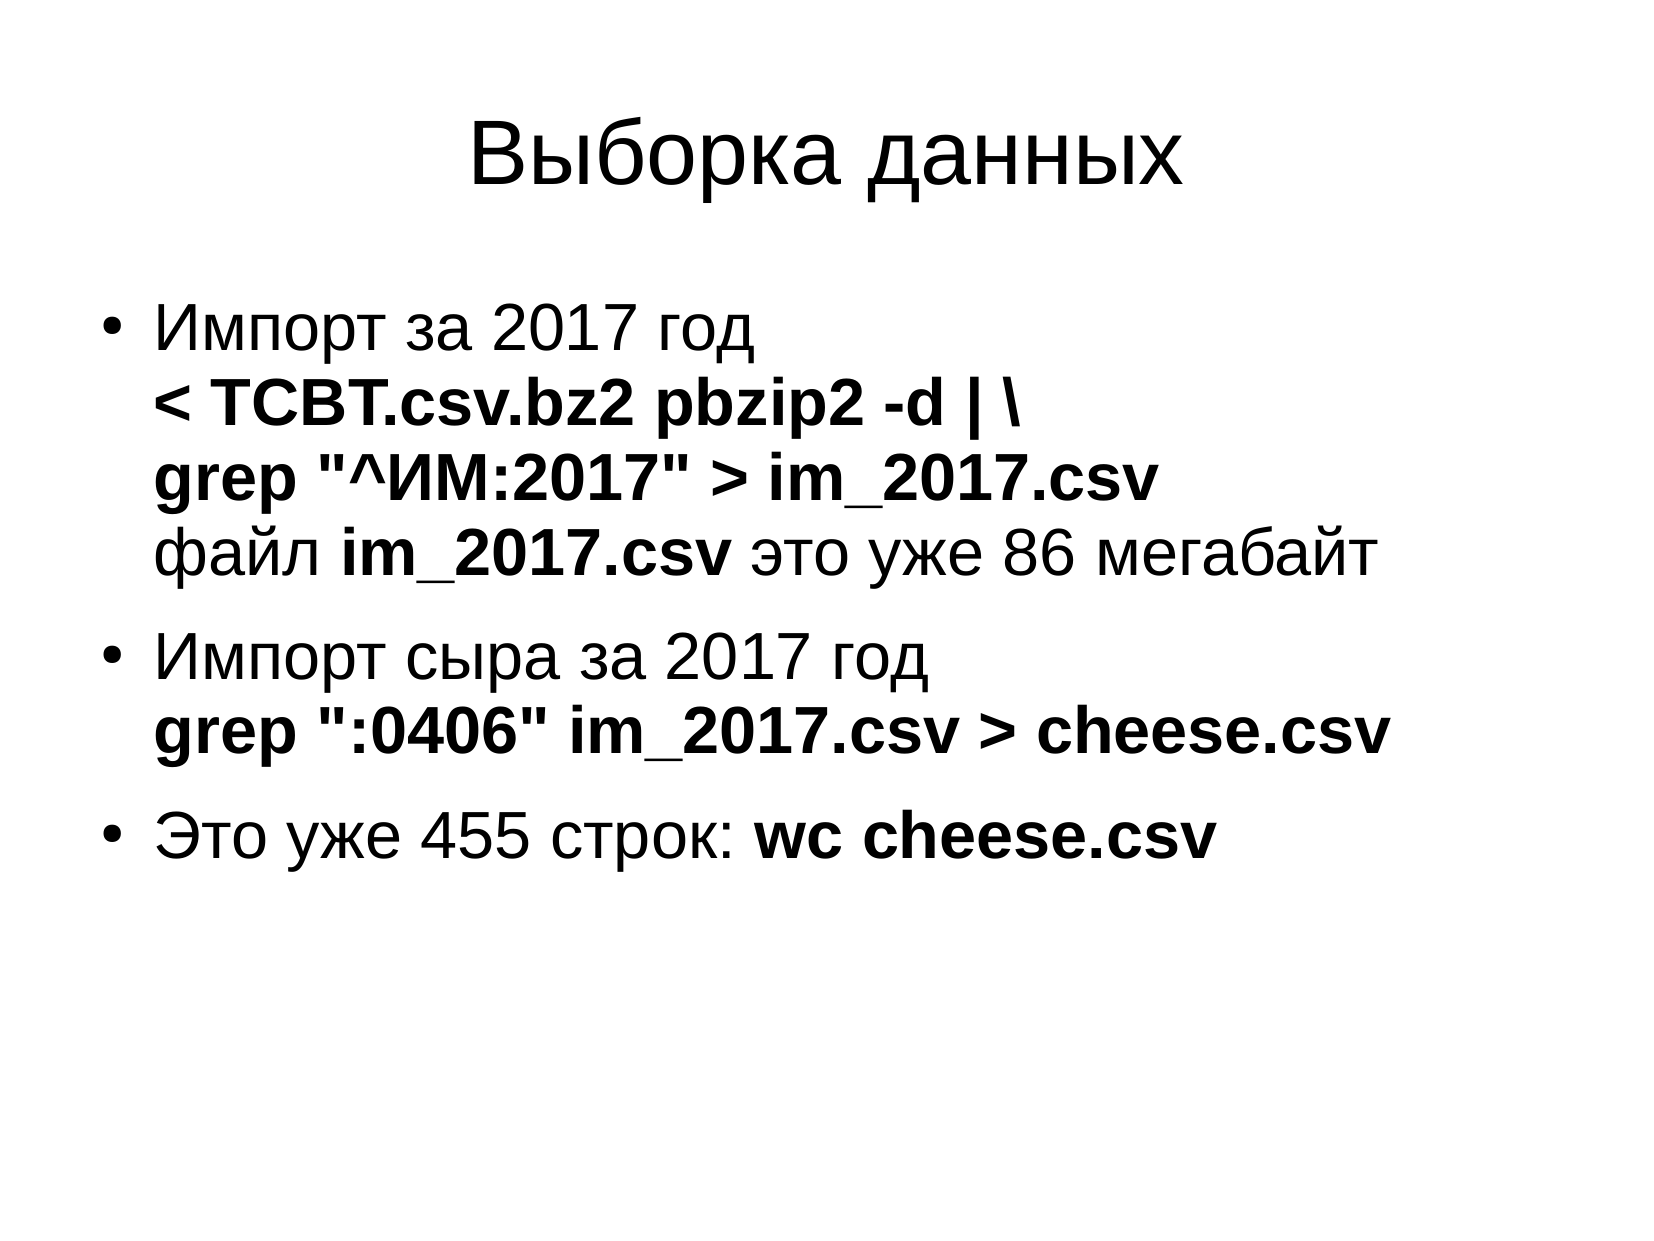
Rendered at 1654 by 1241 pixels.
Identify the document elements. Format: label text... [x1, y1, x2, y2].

title Выборка данных [82, 49, 1571, 257]
list Импорт за 2017 год < TCBT.csv.bz2 pbzip2 -d | \ grep "^ИМ:2017" > im_2017.csv файл im_2017.csv это уже 86 мегабайт Импорт сыра за 2017 год grep ":0406" im_2017.csv > cheese.csv Это уже 455 строк: wc cheese.csv [82, 290, 1571, 1075]
